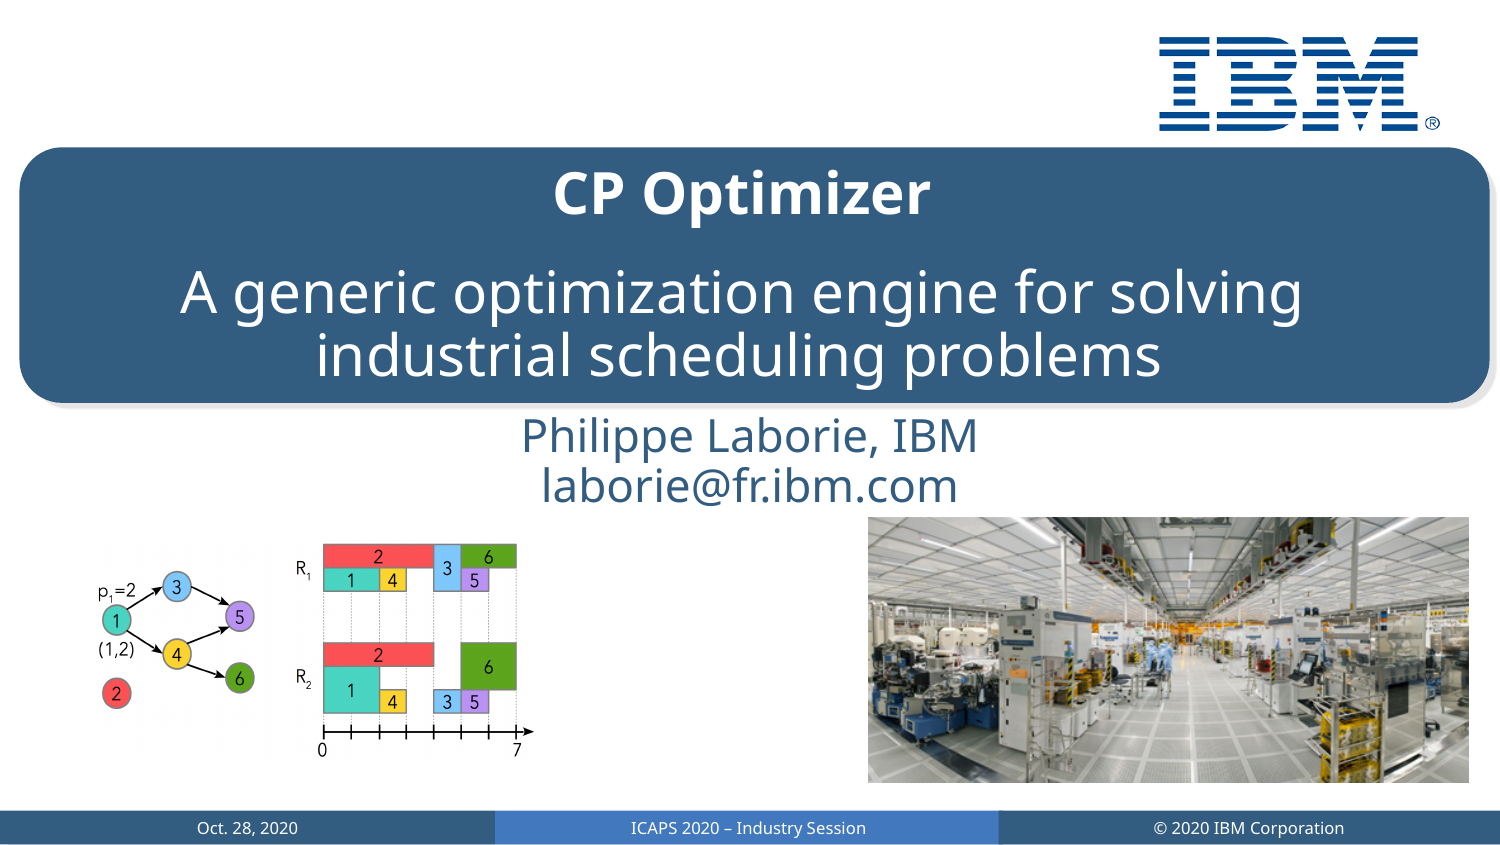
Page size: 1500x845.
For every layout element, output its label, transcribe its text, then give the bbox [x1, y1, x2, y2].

picture [868, 517, 1469, 783]
title CP Optimizer A generic optimization engine for solving industrial scheduling problems Philippe Laborie, IBM laborie@fr.ibm.com [0, 93, 1500, 565]
picture [90, 539, 541, 761]
picture [1151, 30, 1446, 93]
